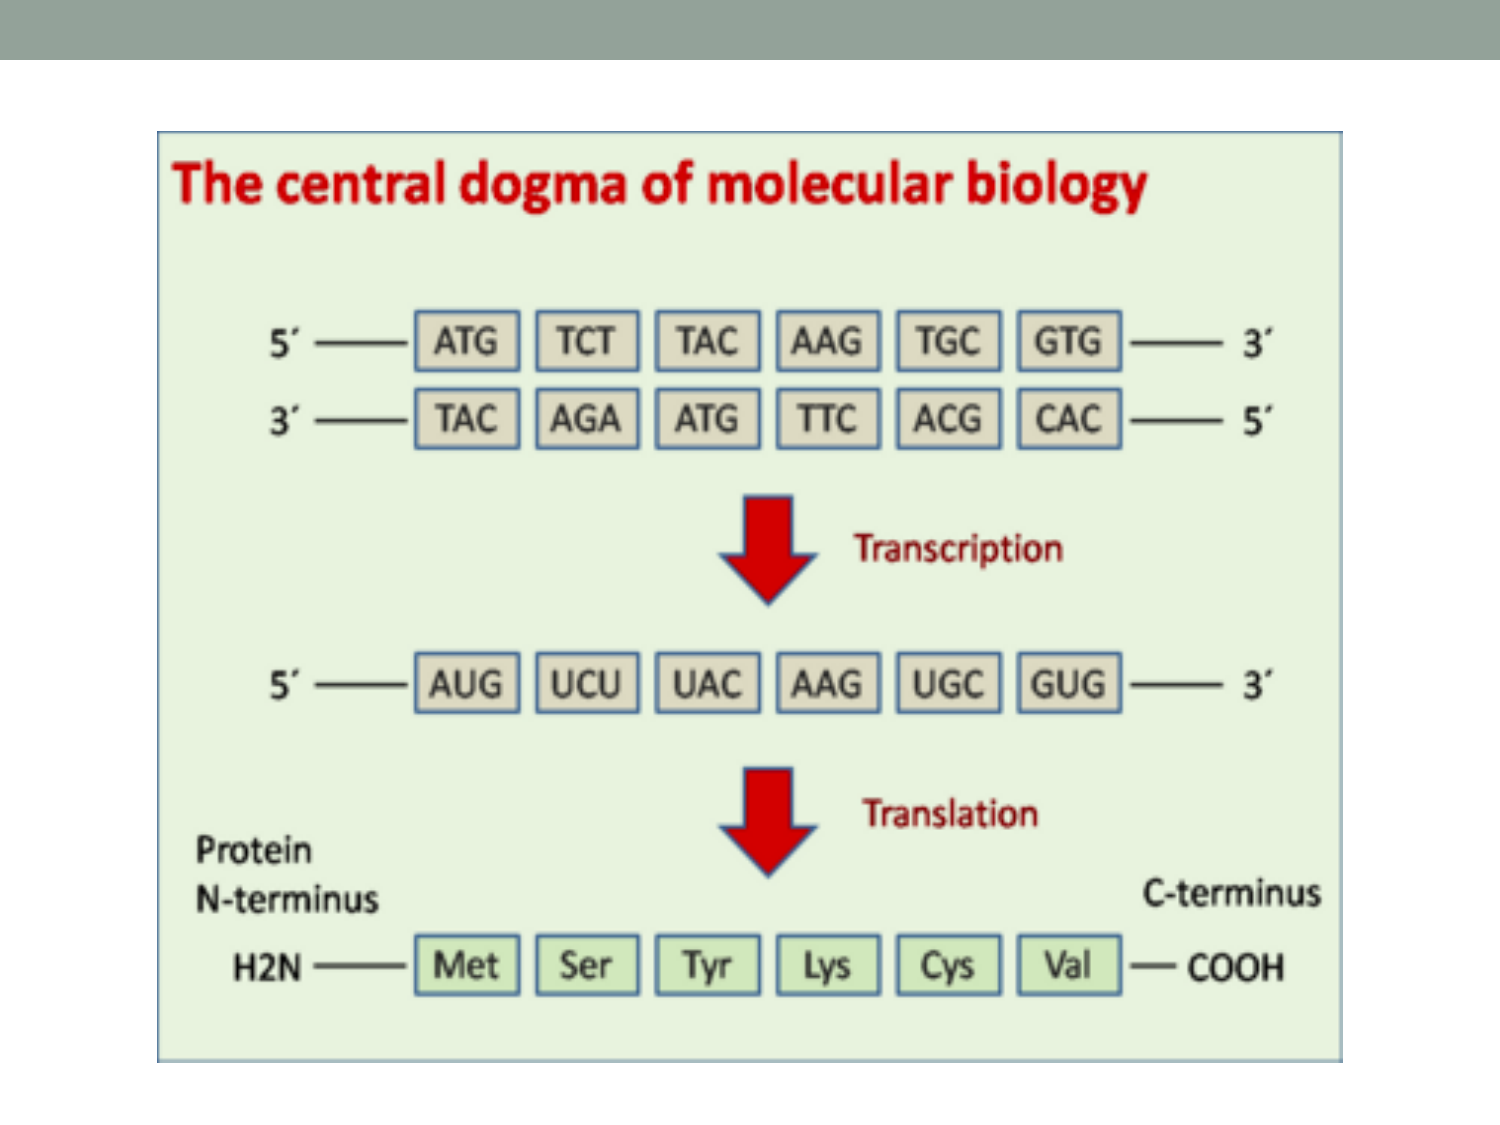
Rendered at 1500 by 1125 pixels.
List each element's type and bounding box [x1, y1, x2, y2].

picture [0, 131, 1500, 1063]
